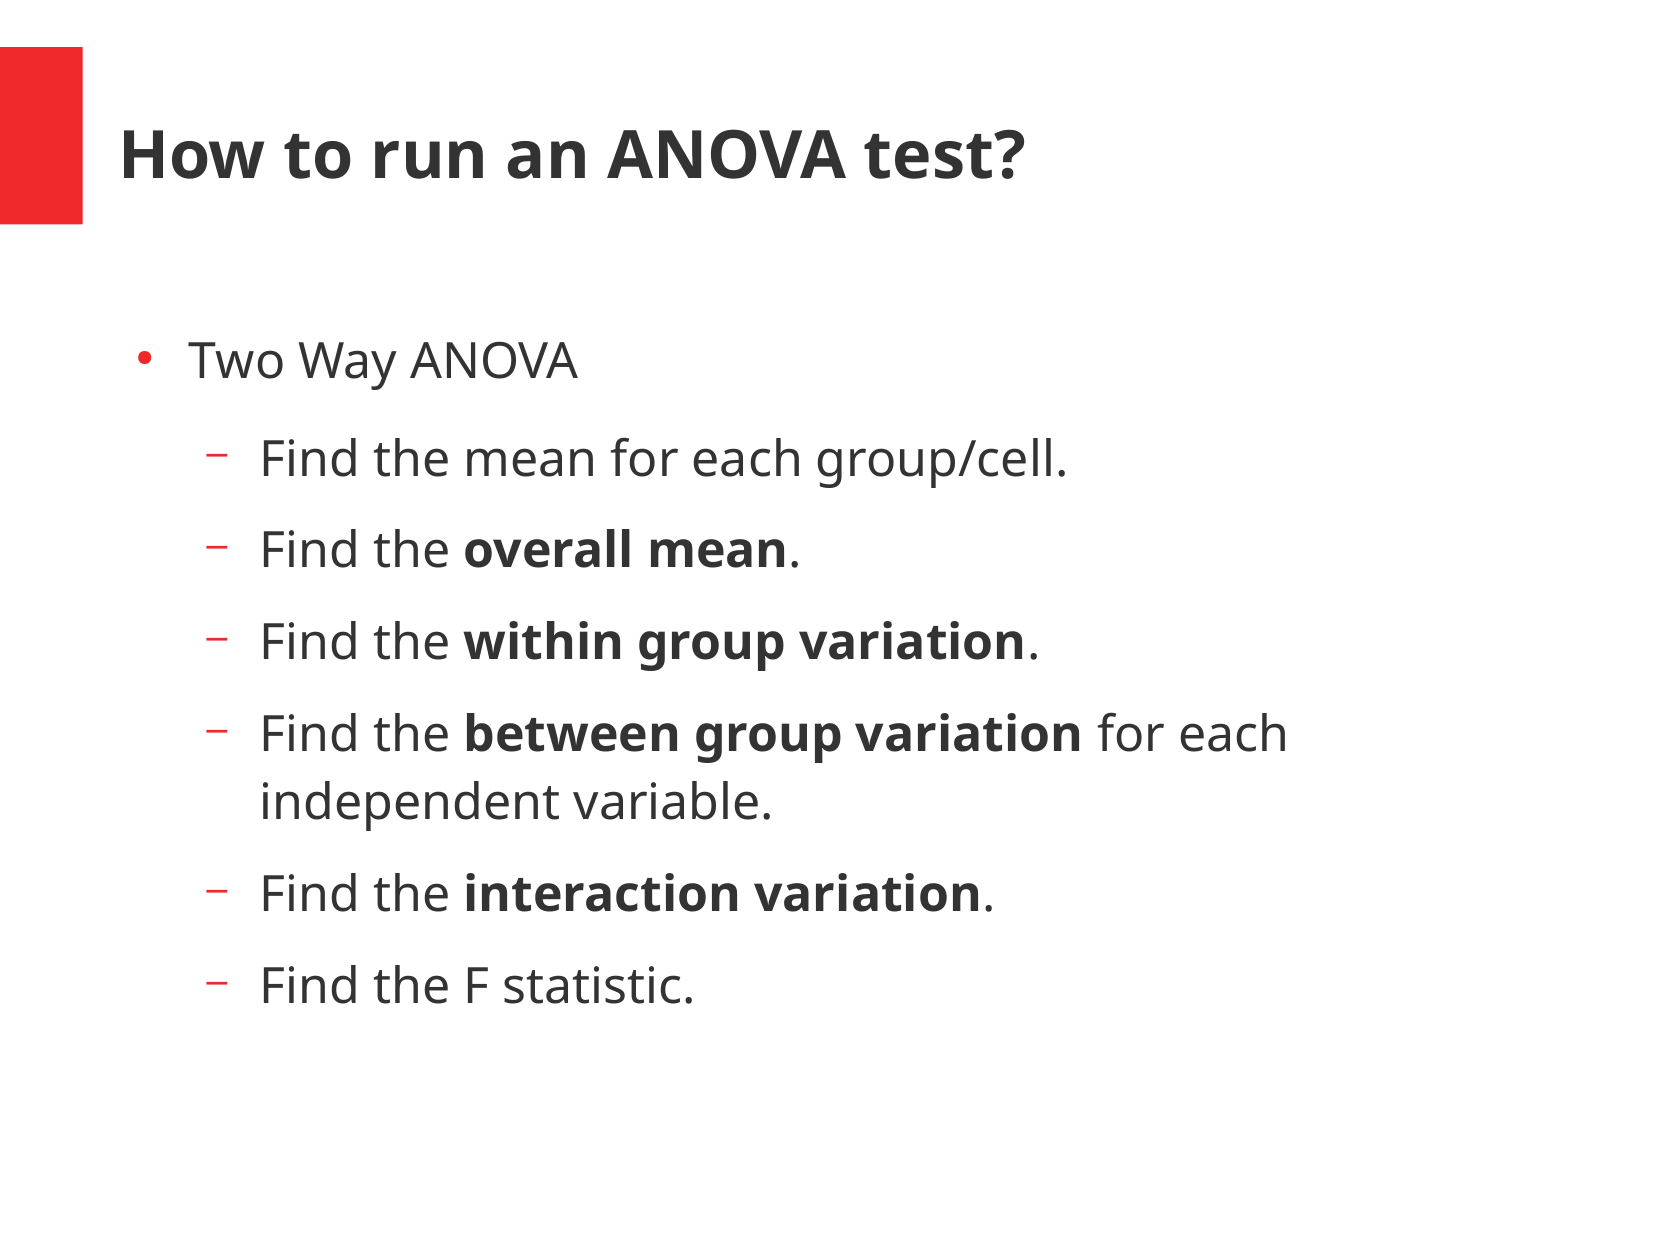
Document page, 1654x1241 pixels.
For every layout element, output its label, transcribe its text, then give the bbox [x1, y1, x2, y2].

title How to run an ANOVA test? [118, 49, 1571, 257]
list Two Way ANOVA Find the mean for each group/cell. Find the overall mean. Find the within group variation. Find the between group variation for each independent variable. Find the interaction variation. Find the F statistic. [118, 324, 1536, 1074]
